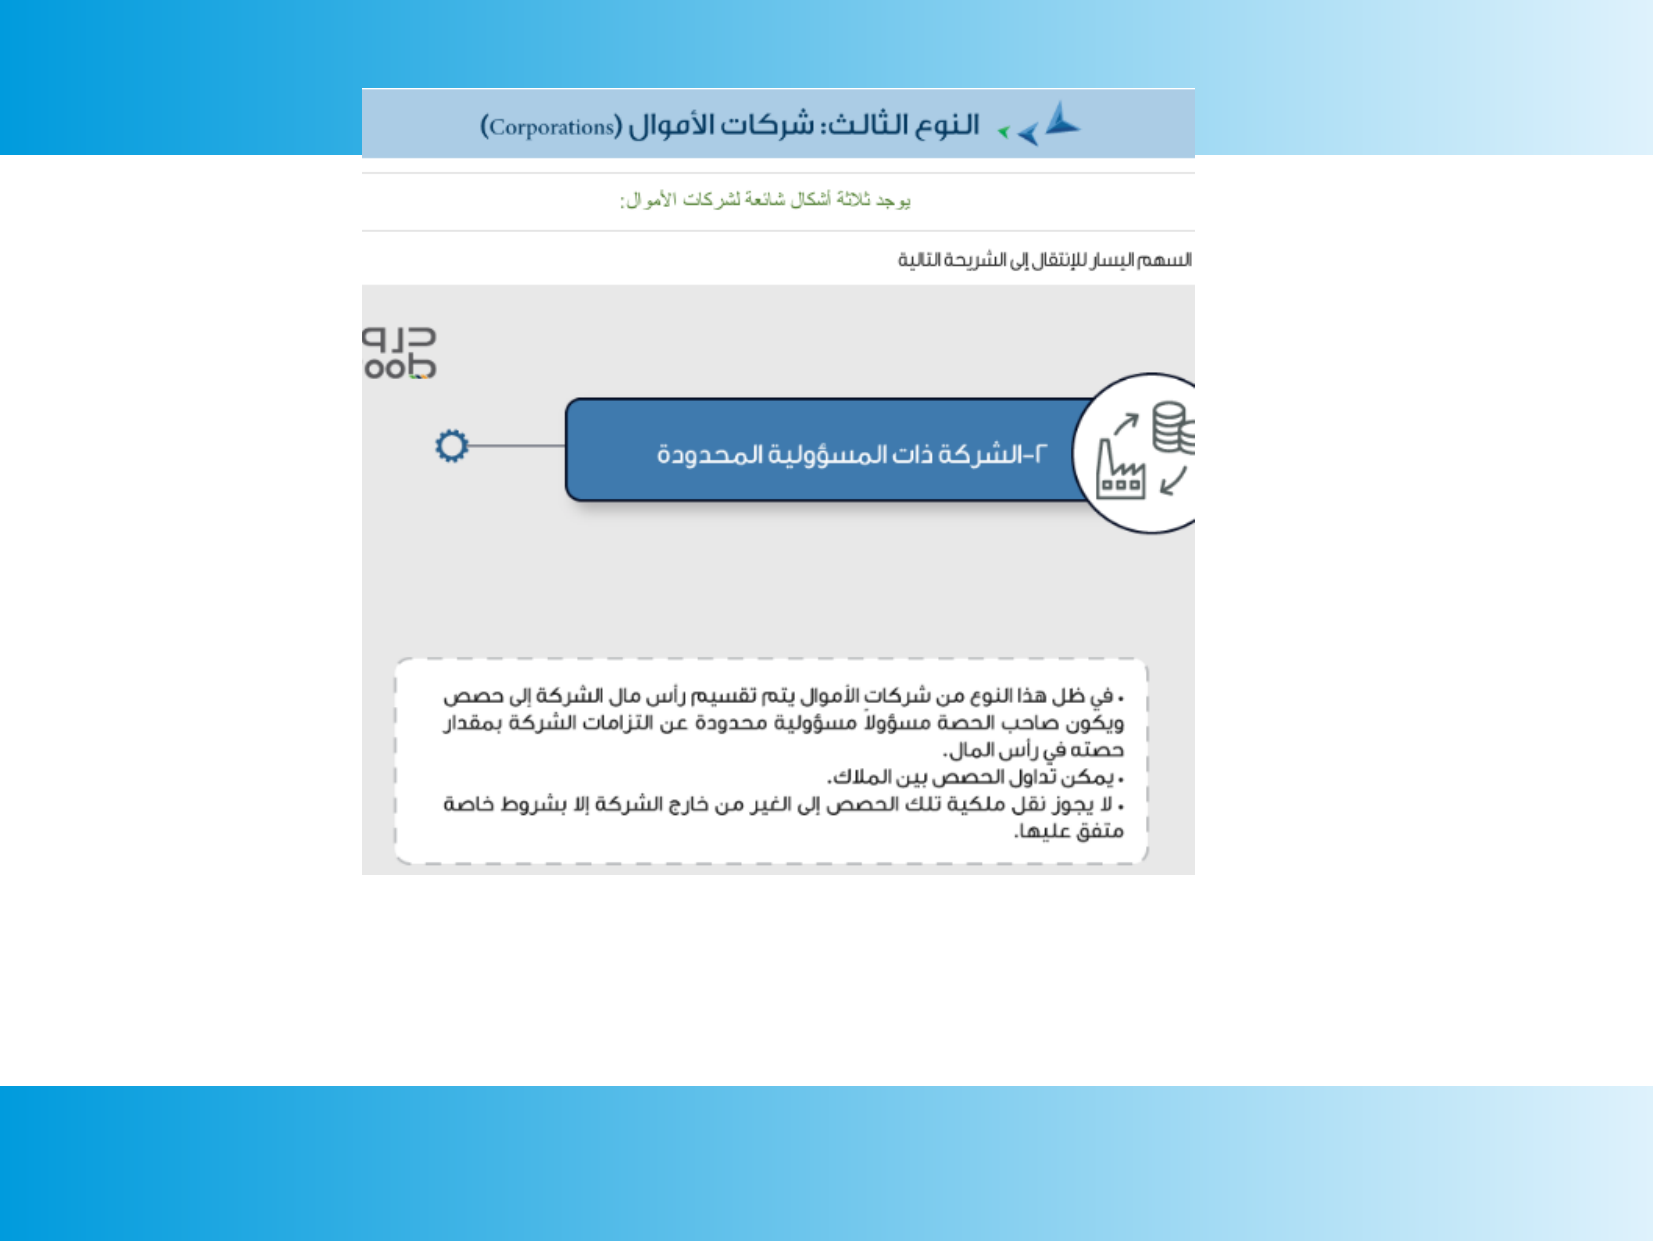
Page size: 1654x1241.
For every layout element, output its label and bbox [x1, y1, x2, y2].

picture [362, 88, 1195, 875]
